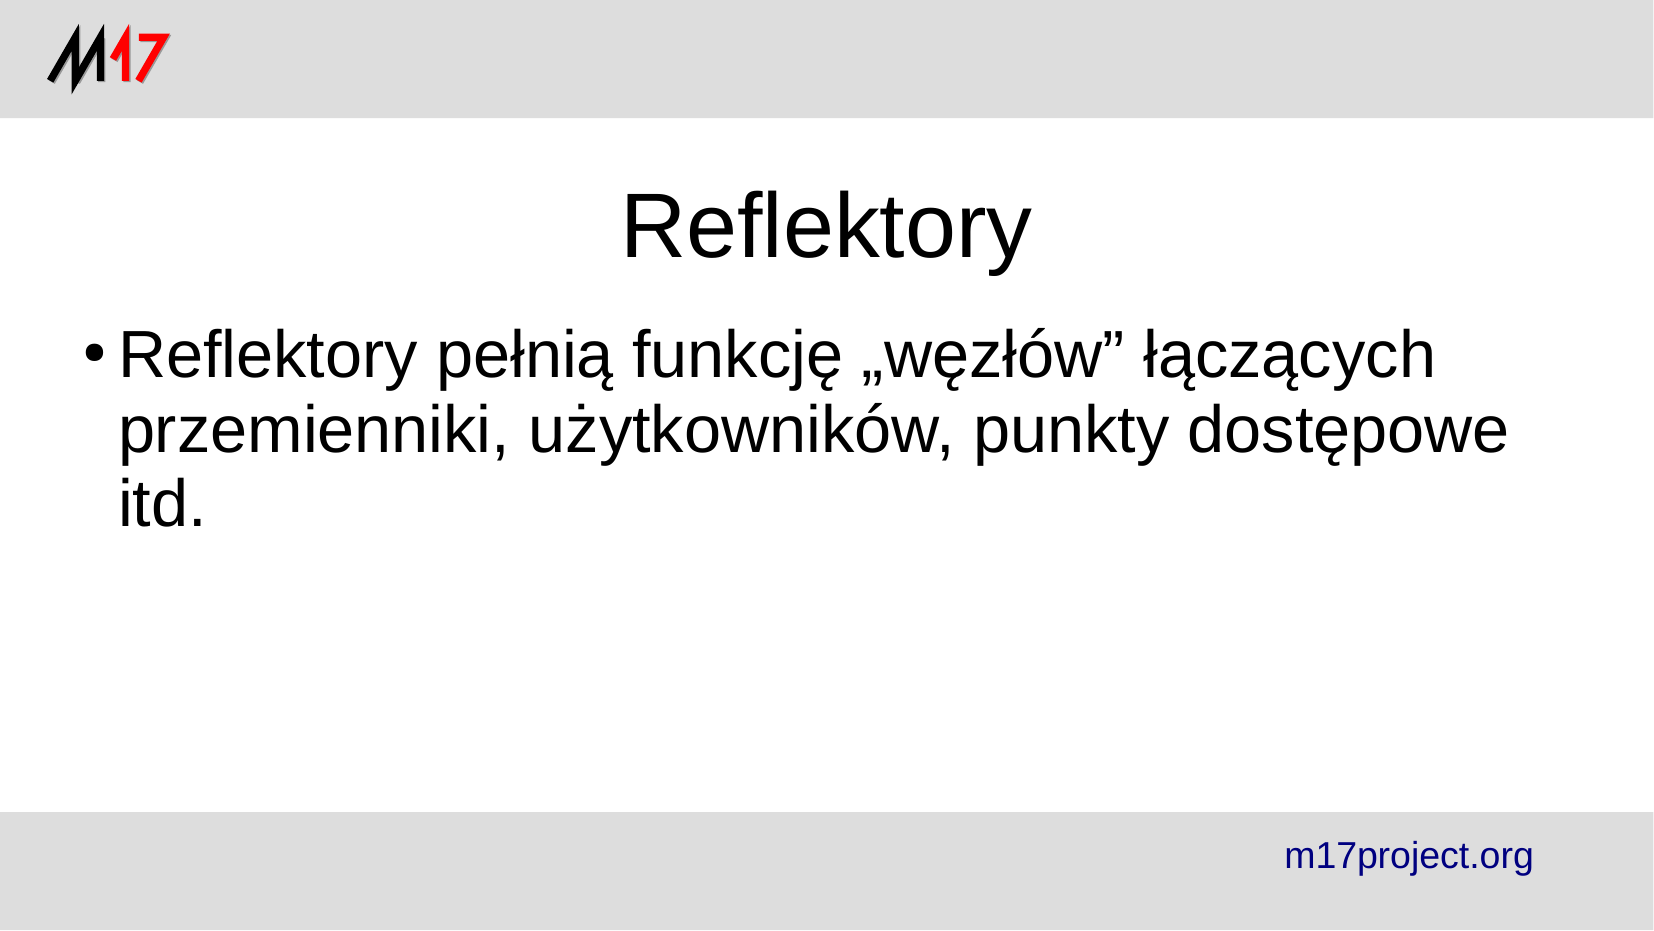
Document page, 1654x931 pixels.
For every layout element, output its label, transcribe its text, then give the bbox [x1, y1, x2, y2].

subtitle Reflektory pełnią funkcję „węzłów” łączących przemienniki, użytkowników, punkty dostępowe itd. [82, 316, 1571, 812]
text_box [0, 0, 1654, 119]
text_box [0, 812, 1654, 931]
title Reflektory [82, 147, 1571, 303]
text_box m17project.org [1269, 826, 1654, 897]
picture [39, 16, 178, 102]
